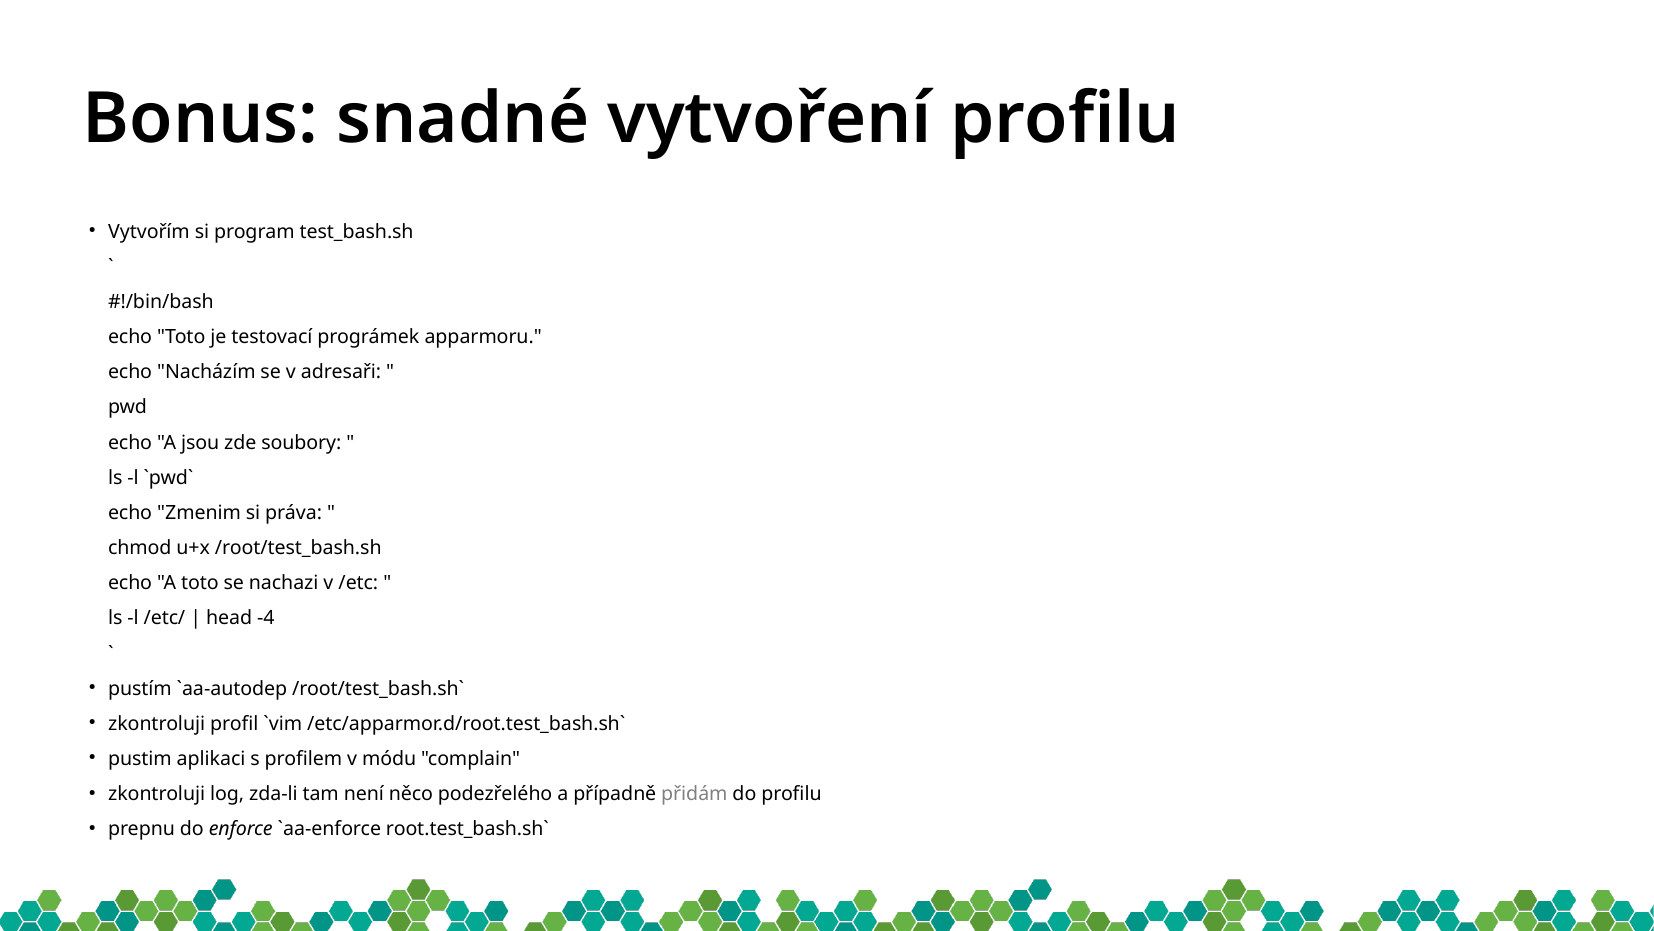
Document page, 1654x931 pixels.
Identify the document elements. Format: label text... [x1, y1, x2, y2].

text_box [82, 37, 1571, 193]
picture [0, 871, 1654, 931]
list Vytvořím si program test_bash.sh ` #!/bin/bash echo "Toto je testovací prográmek apparmoru." echo "Nacházím se v adresaři: " pwd echo "A jsou zde soubory: " ls -l `pwd` echo "Zmenim si práva: " chmod u+x /root/test_bash.sh echo "A toto se nachazi v /etc: " ls -l /etc/ | head -4 ` pustím `aa-autodep /root/test_bash.sh` zkontroluji profil `vim /etc/apparmor.d/root.test_bash.sh` pustim aplikaci s profilem v módu "complain" zkontroluji log, zda-li tam není něco podezřelého a případně přidám do profilu prepnu do enforce `aa-enforce root.test_bash.sh` [82, 217, 1571, 855]
